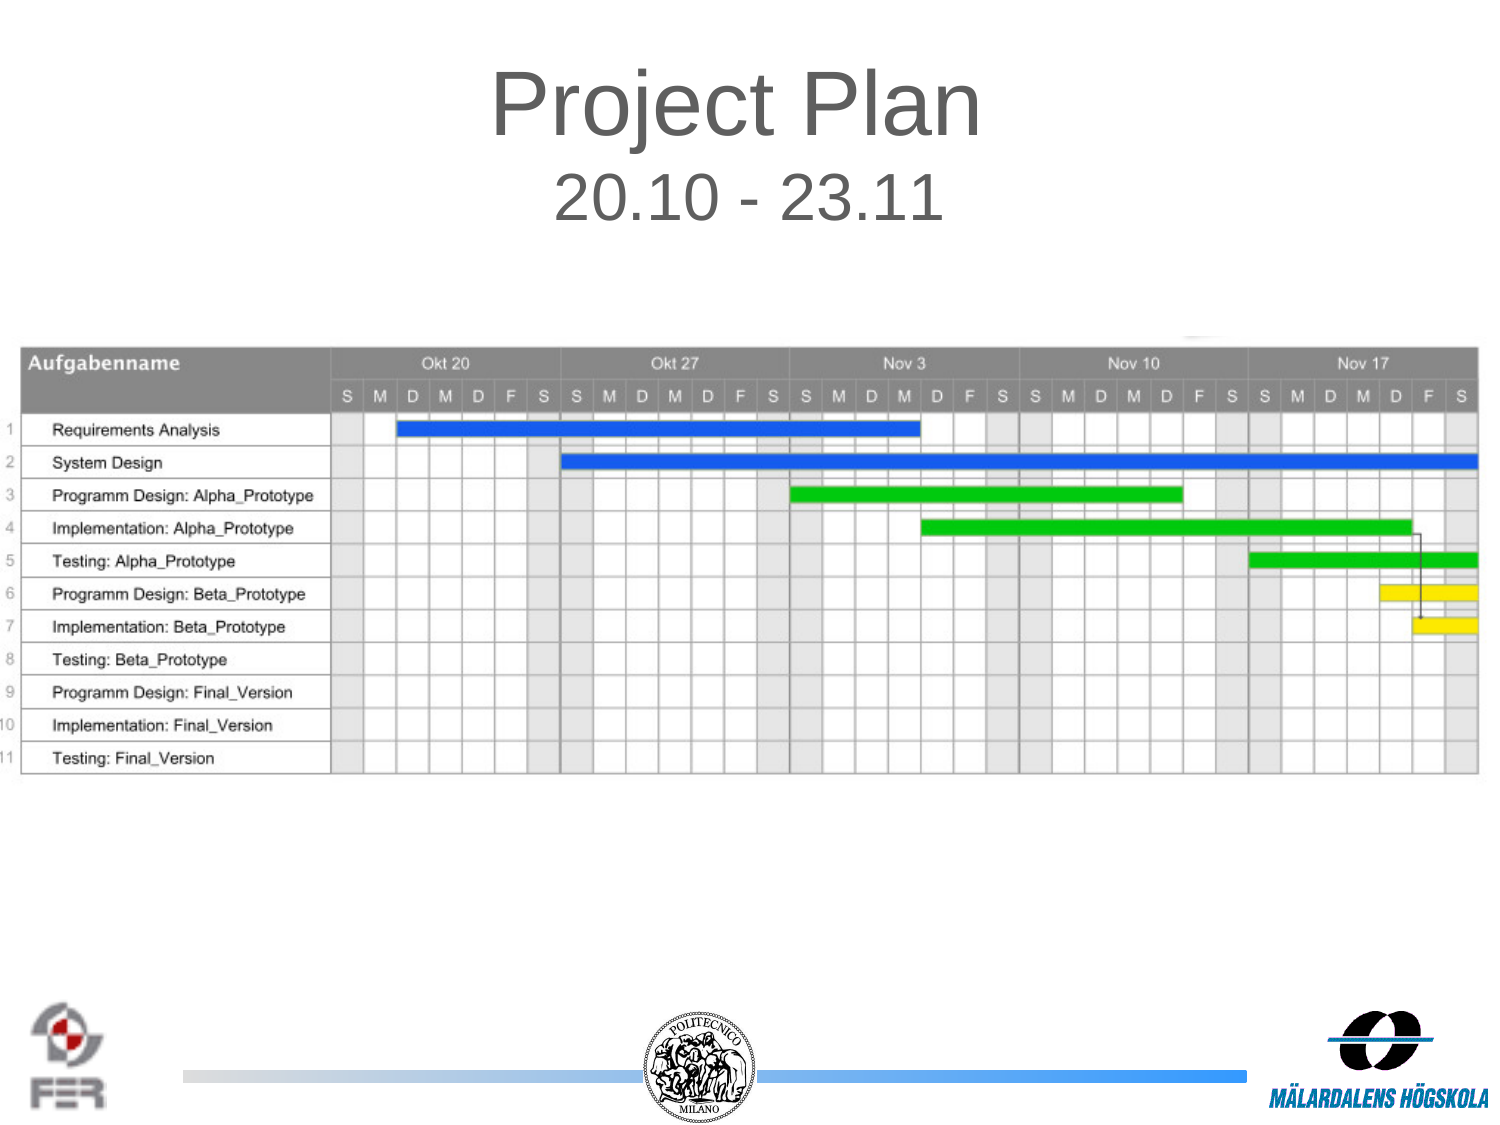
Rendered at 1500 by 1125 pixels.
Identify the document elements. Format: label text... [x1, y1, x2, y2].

picture [1368, 1093, 1374, 1104]
picture [1269, 1011, 1488, 1108]
picture [1435, 1096, 1441, 1104]
picture [29, 987, 107, 1125]
picture [0, 336, 1500, 788]
picture [643, 1011, 757, 1123]
title Project Plan 20.10 - 23.11 [75, 36, 1426, 242]
picture [1454, 1091, 1459, 1108]
